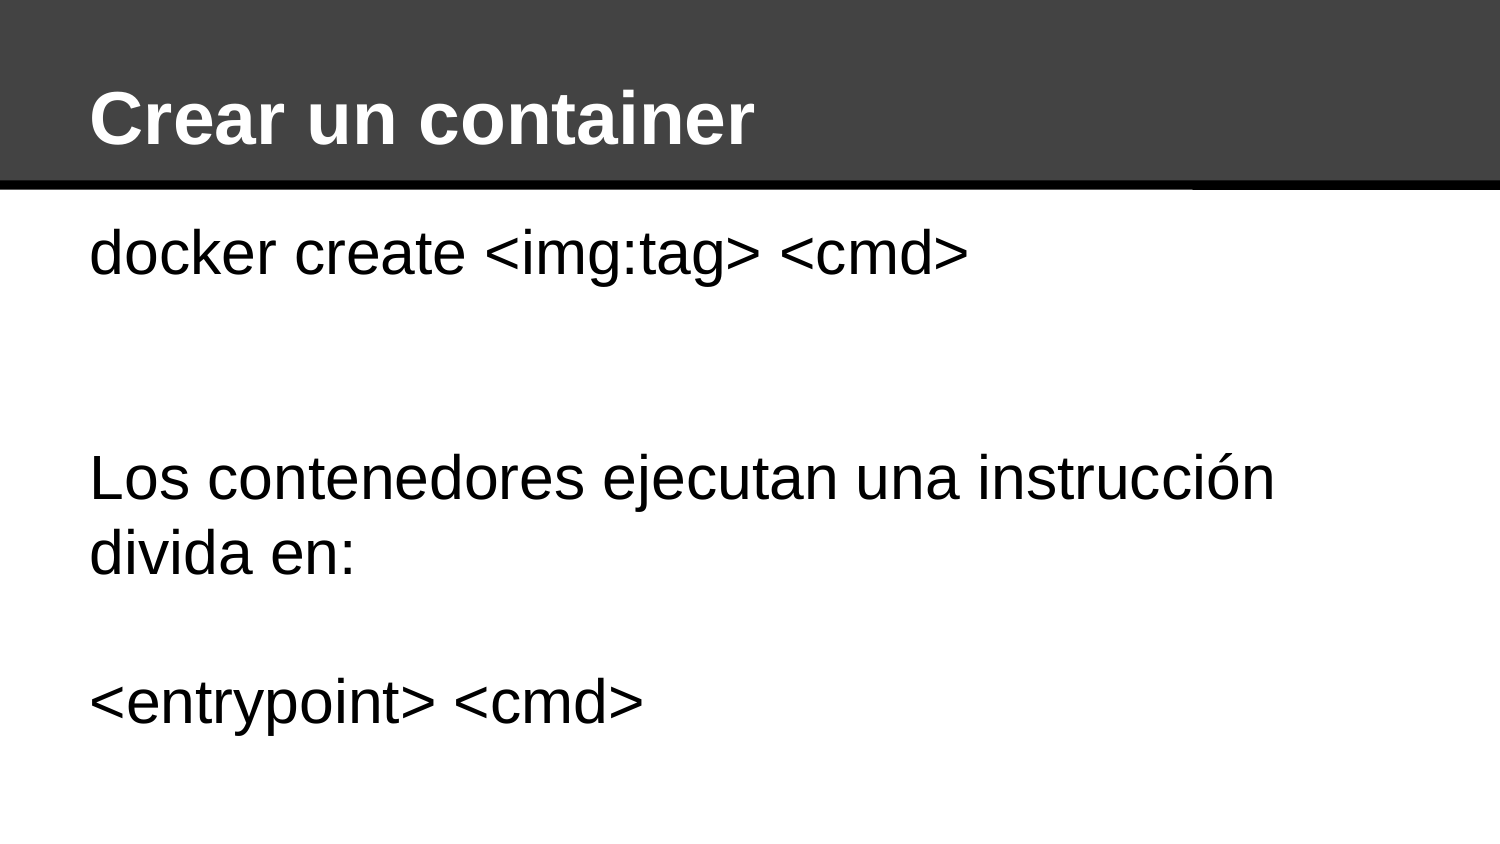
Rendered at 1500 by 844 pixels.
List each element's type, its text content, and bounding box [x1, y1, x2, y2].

text_box Crear un container [75, 33, 1425, 175]
text_box docker create <img:tag> <cmd> Los contenedores ejecutan una instrucción divida en: <entrypoint> <cmd> [75, 196, 1425, 808]
